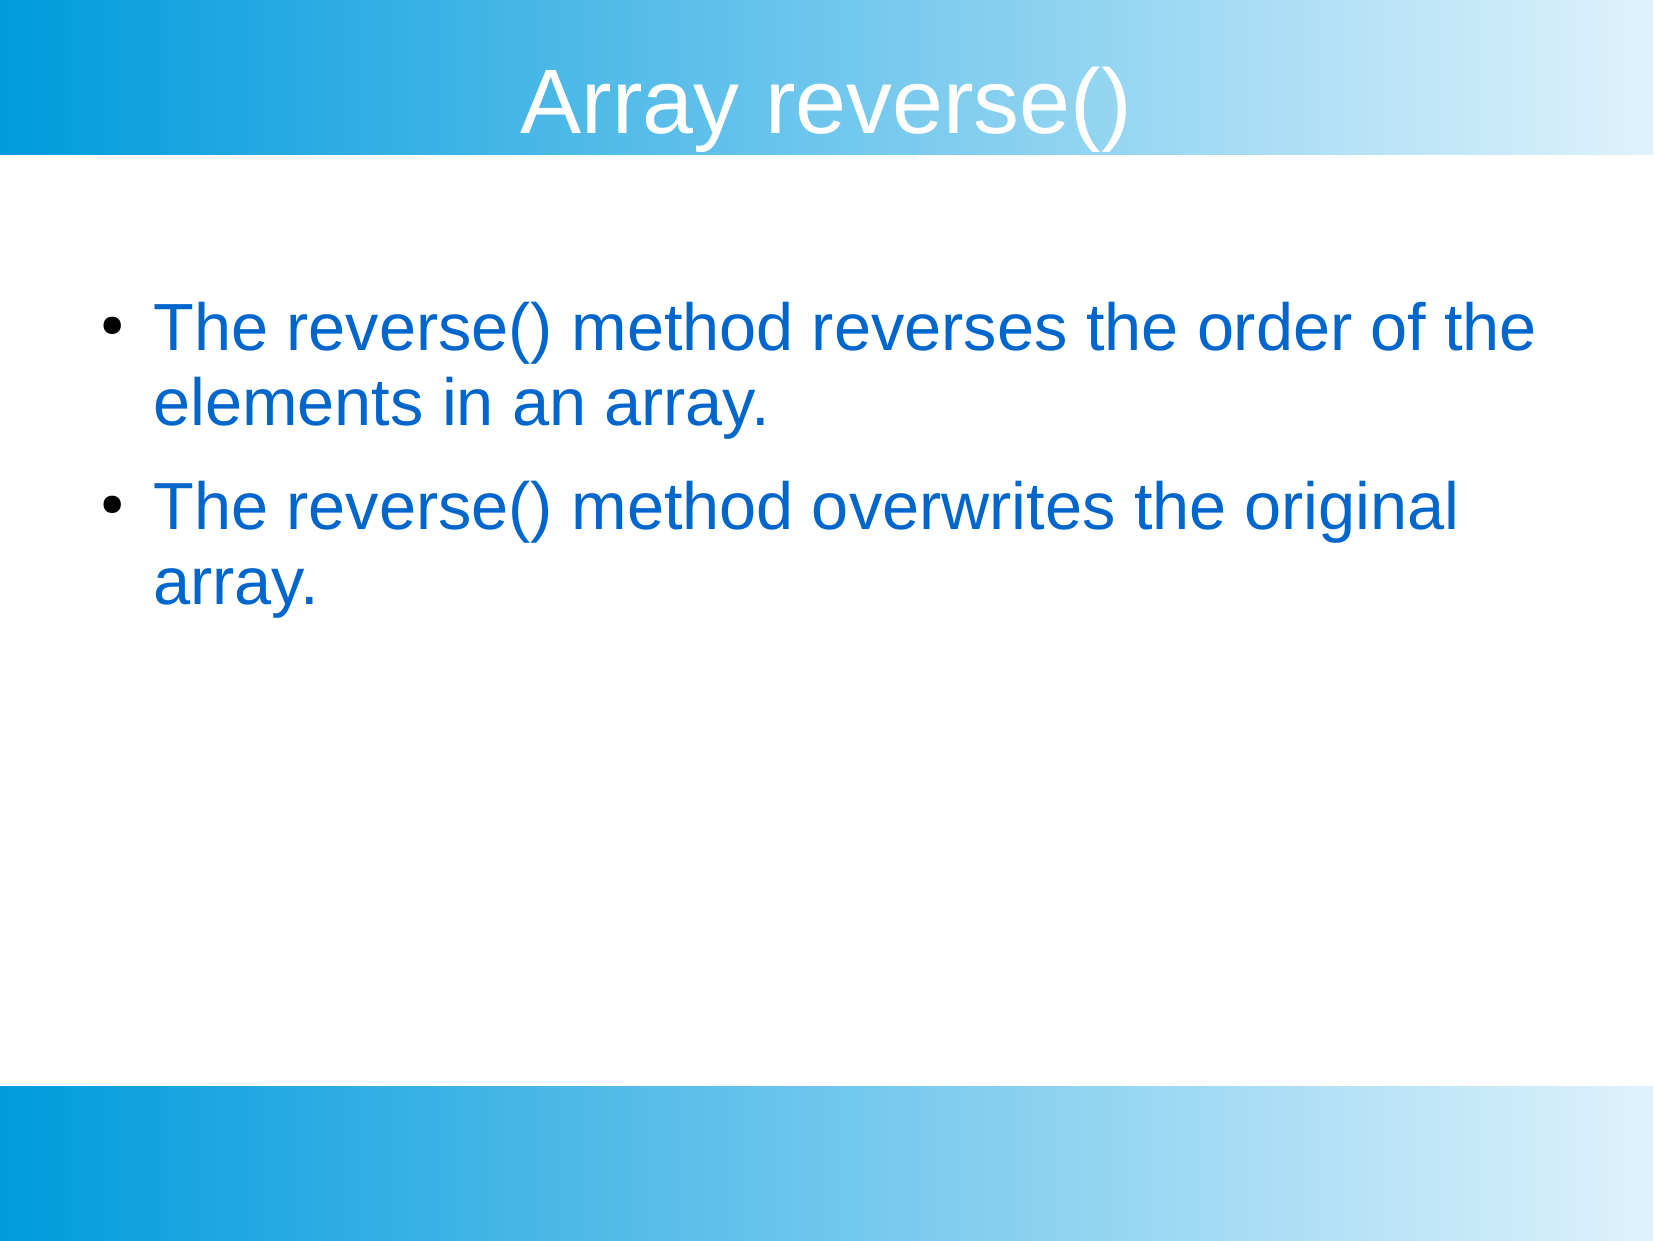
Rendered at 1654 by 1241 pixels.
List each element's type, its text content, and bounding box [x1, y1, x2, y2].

list The reverse() method reverses the order of the elements in an array. The reverse() method overwrites the original array. [82, 290, 1571, 1010]
title Array reverse() [82, 49, 1571, 155]
